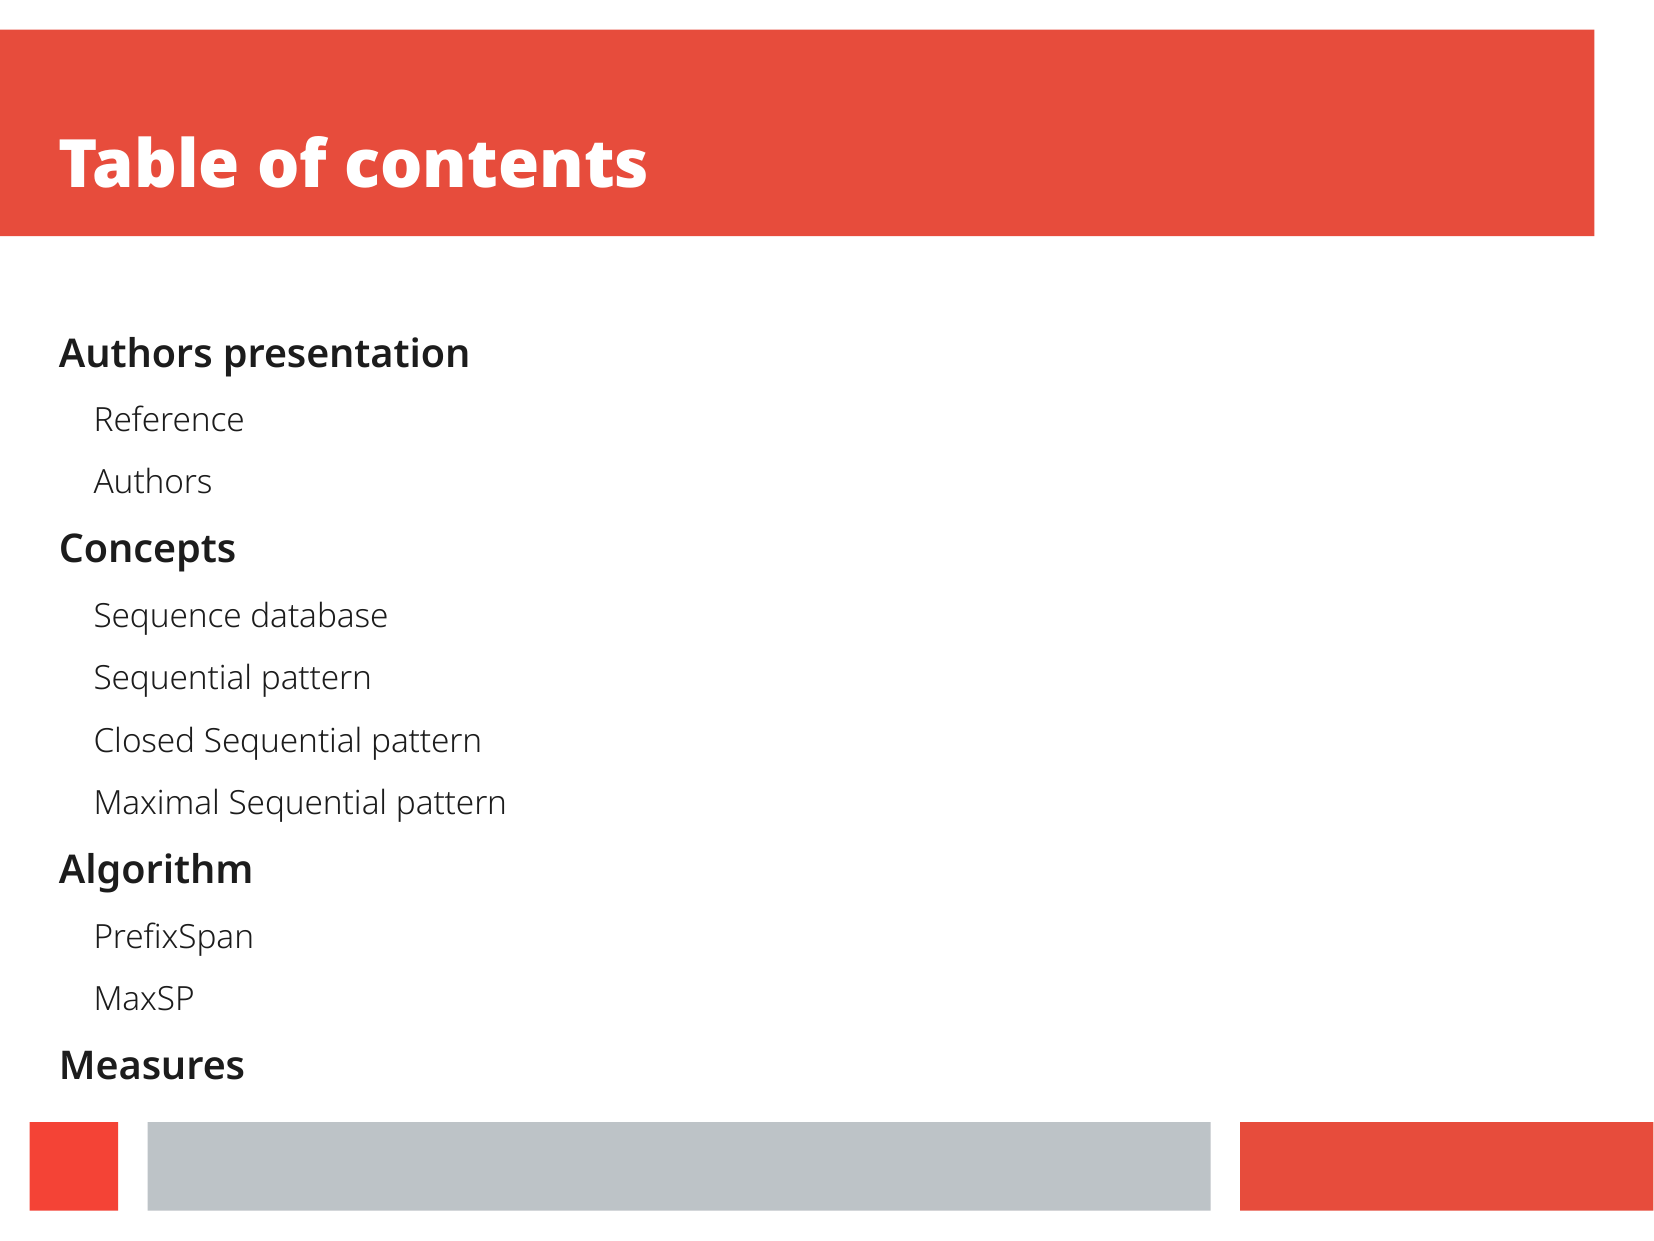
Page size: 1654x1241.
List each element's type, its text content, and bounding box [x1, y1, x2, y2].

list Authors presentation Reference Authors Concepts Sequence database Sequential pattern Closed Sequential pattern Maximal Sequential pattern Algorithm PrefixSpan MaxSP Measures [59, 324, 1565, 1093]
title Table of contents [59, 59, 1595, 207]
